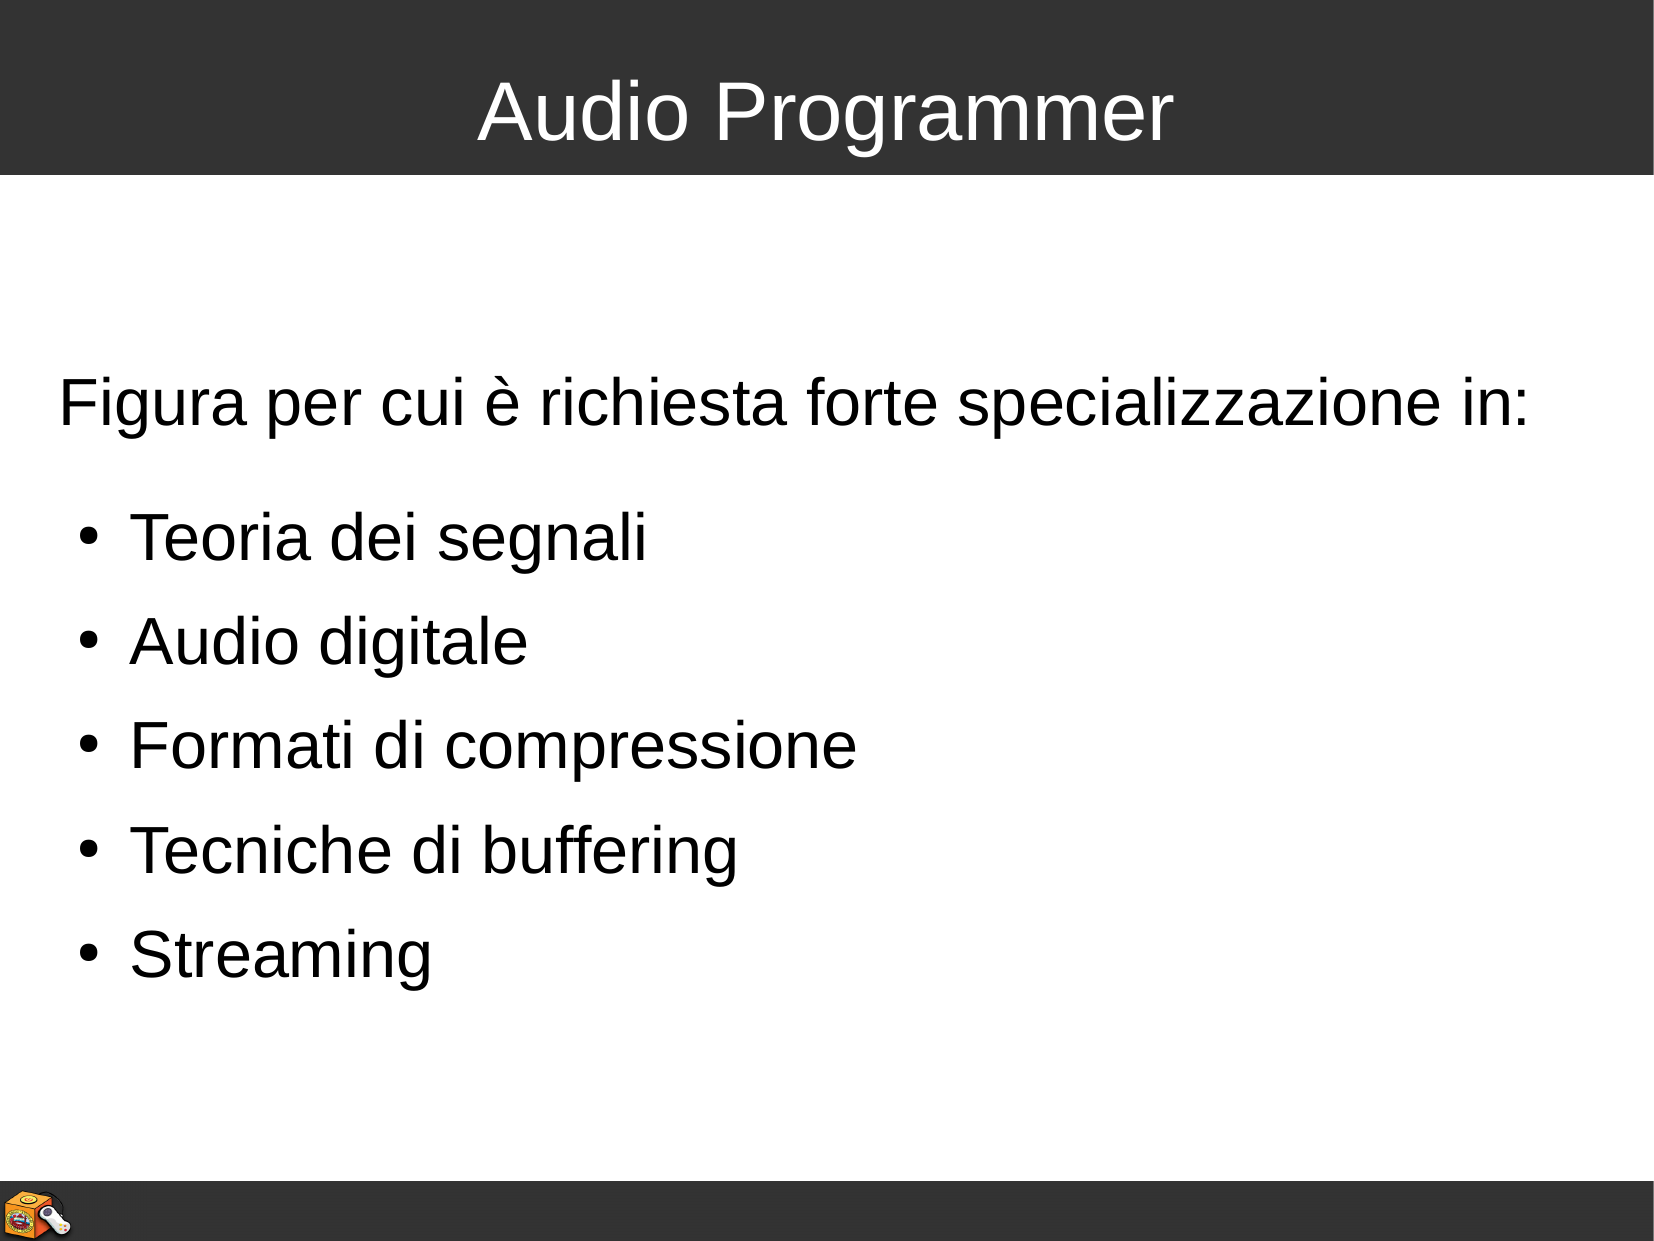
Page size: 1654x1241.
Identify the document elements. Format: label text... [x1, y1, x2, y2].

picture [0, 1181, 1654, 1241]
picture [0, 0, 1654, 175]
subtitle Figura per cui è richiesta forte specializzazione in: Teoria dei segnali Audio digitale Formati di compressione Tecniche di buffering Streaming [59, 334, 1625, 1022]
title Audio Programmer [82, 15, 1571, 208]
